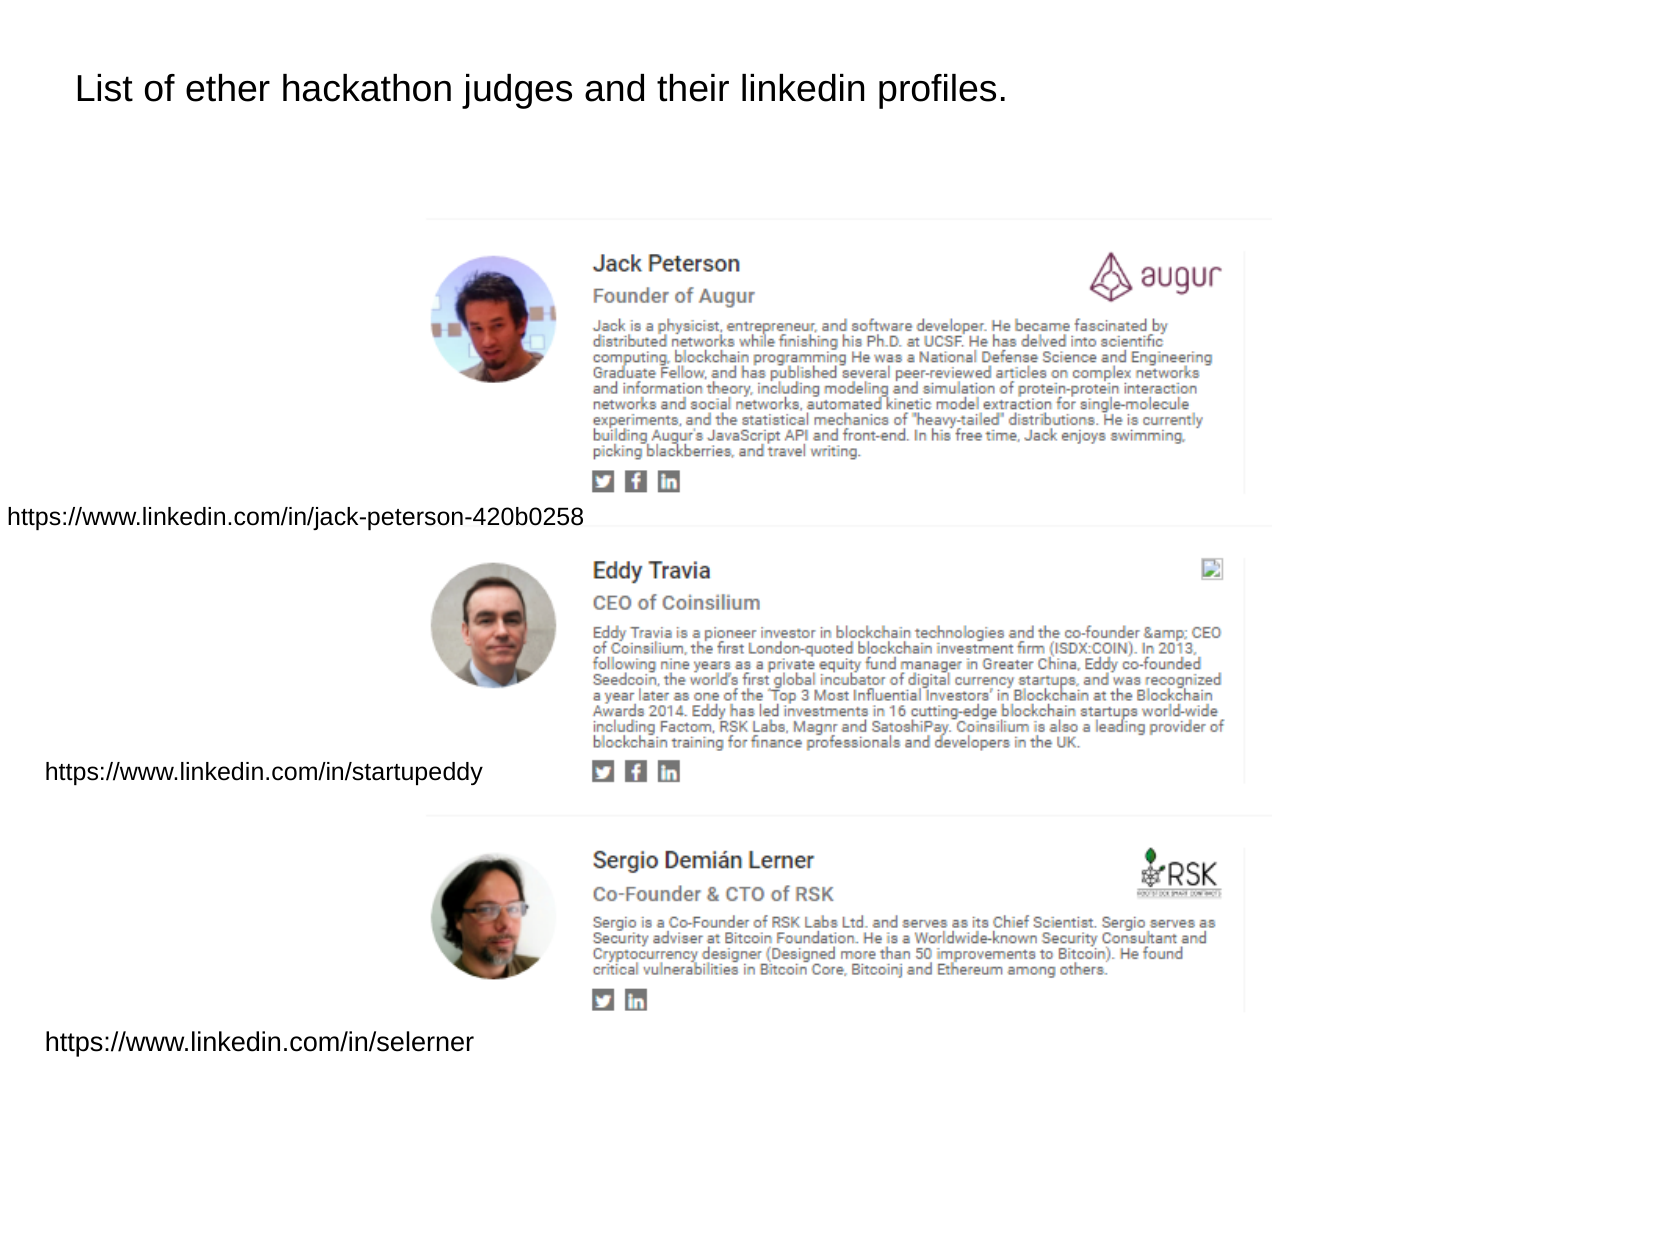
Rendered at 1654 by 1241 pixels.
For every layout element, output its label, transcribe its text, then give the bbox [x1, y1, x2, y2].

text_box https://www.linkedin.com/in/jack-peterson-420b0258 [0, 495, 601, 538]
text_box https://www.linkedin.com/in/selerner [30, 1020, 488, 1065]
text_box List of ether hackathon judges and their linkedin profiles. [60, 60, 1024, 117]
picture [392, 206, 1272, 1036]
text_box https://www.linkedin.com/in/startupeddy [30, 750, 498, 793]
